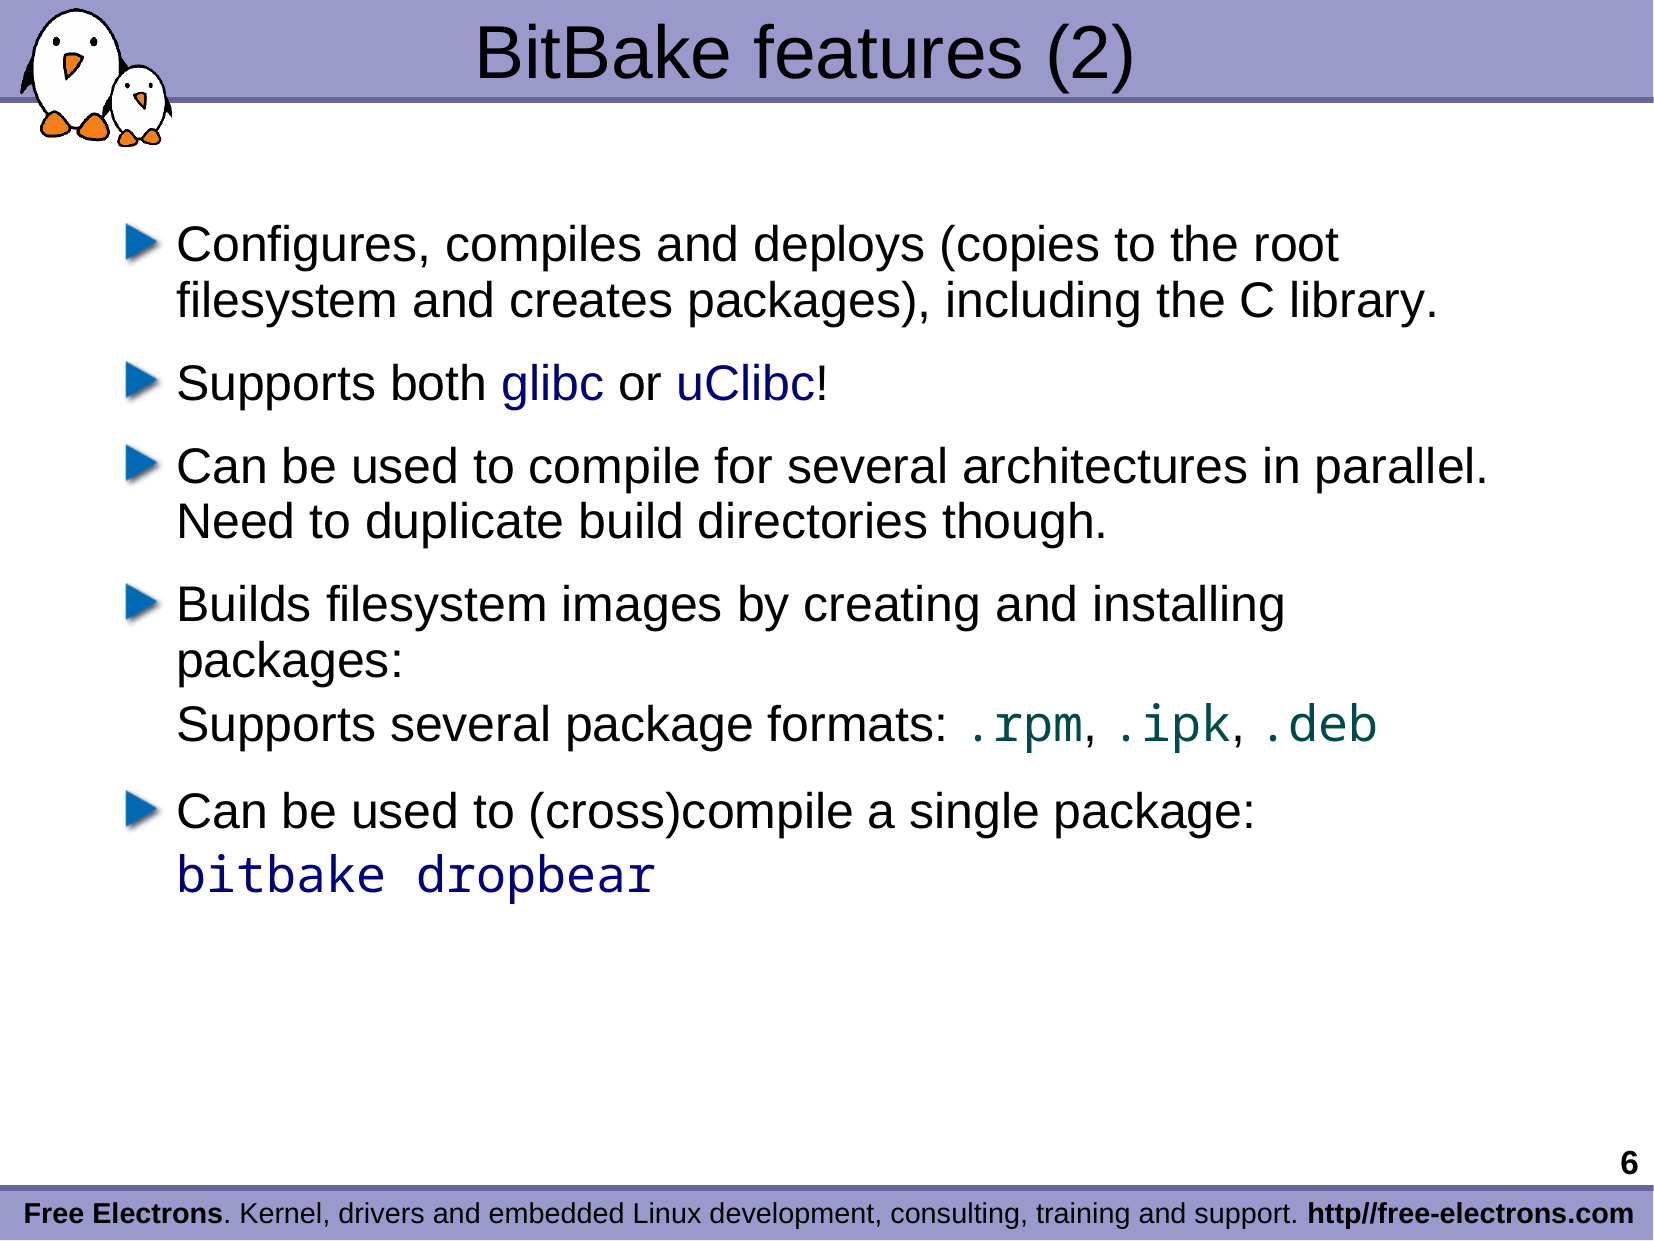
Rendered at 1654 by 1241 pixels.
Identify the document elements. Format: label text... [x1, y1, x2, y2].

list Configures, compiles and deploys (copies to the root filesystem and creates packages), including the C library. Supports both glibc or uClibc! Can be used to compile for several architectures in parallel. Need to duplicate build directories though. Builds filesystem images by creating and installing packages: Supports several package formats: .rpm, .ipk, .deb Can be used to (cross)compile a single package: bitbake dropbear [105, 216, 1518, 1066]
picture [20, 8, 172, 147]
title BitBake features (2) [60, 0, 1551, 105]
